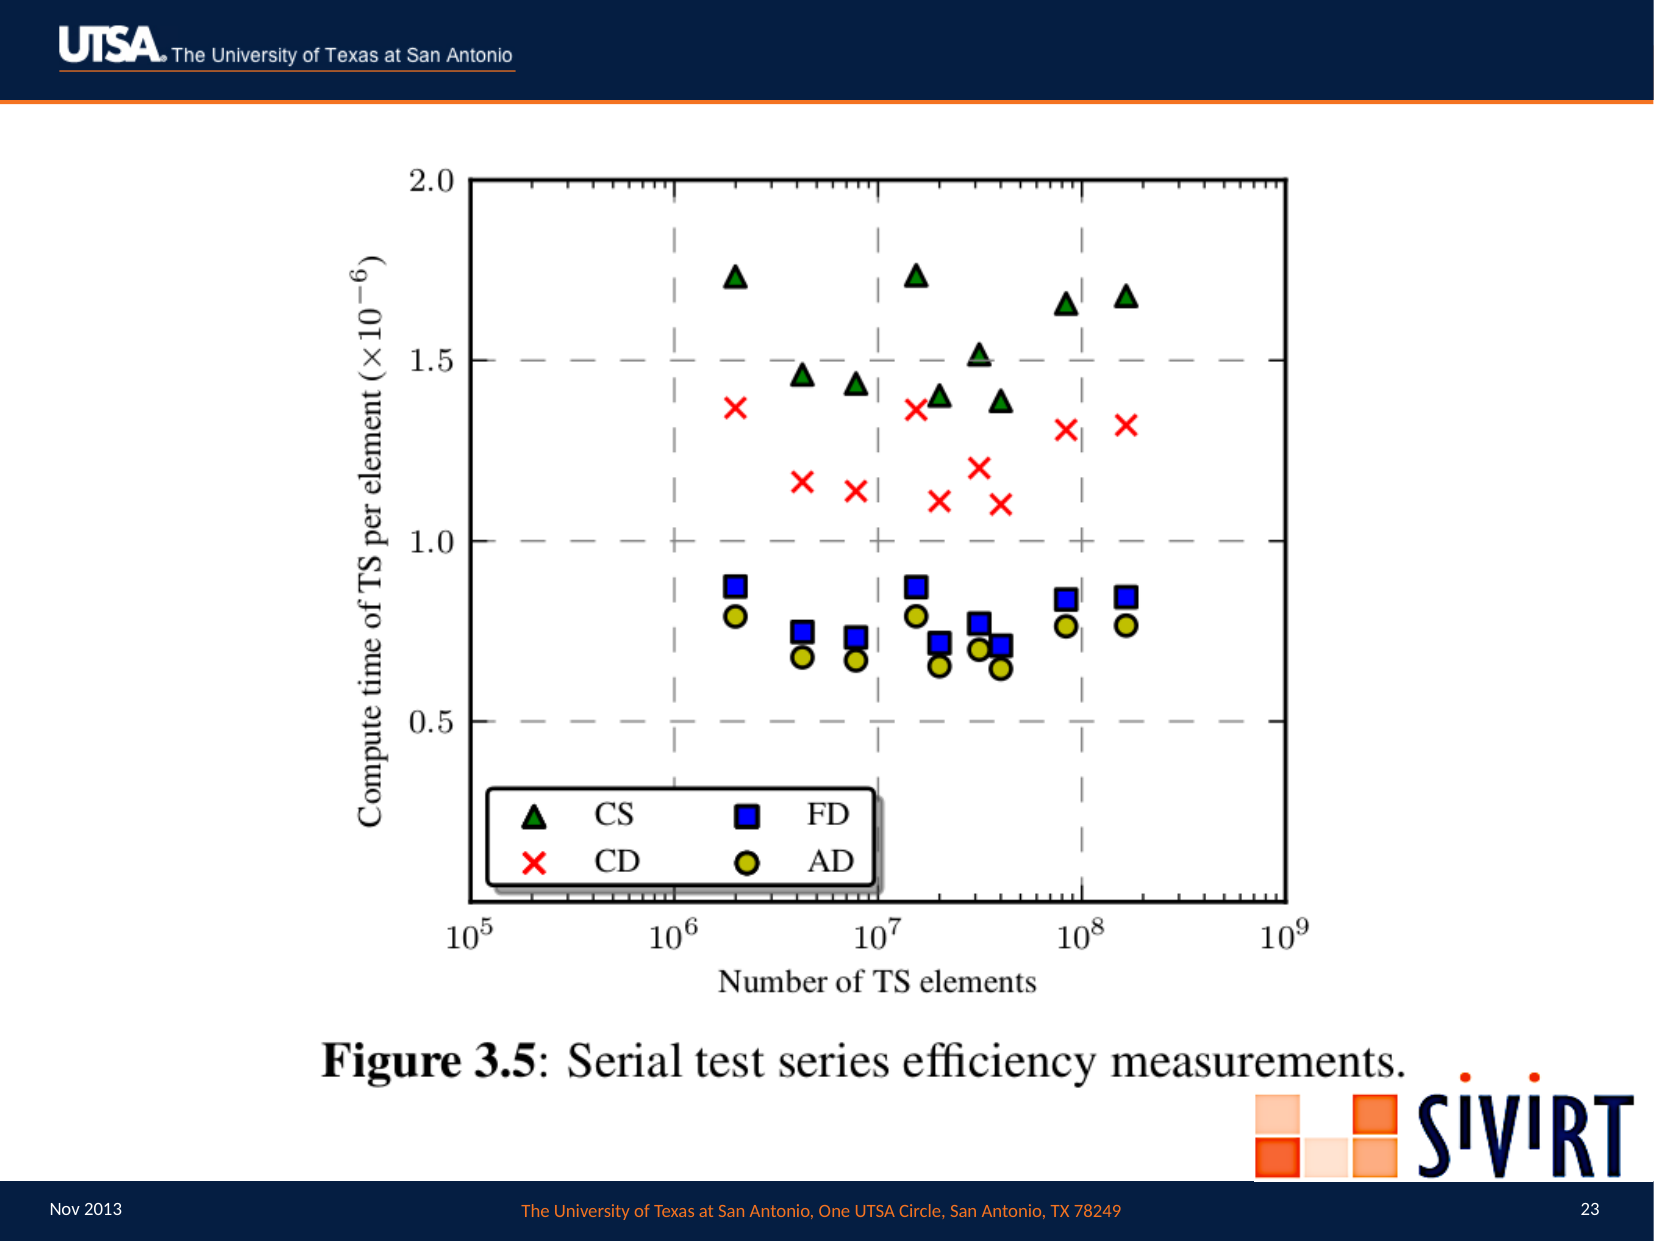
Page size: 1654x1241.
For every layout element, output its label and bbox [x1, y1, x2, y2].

picture [0, 0, 1654, 100]
picture [262, 149, 1654, 1182]
